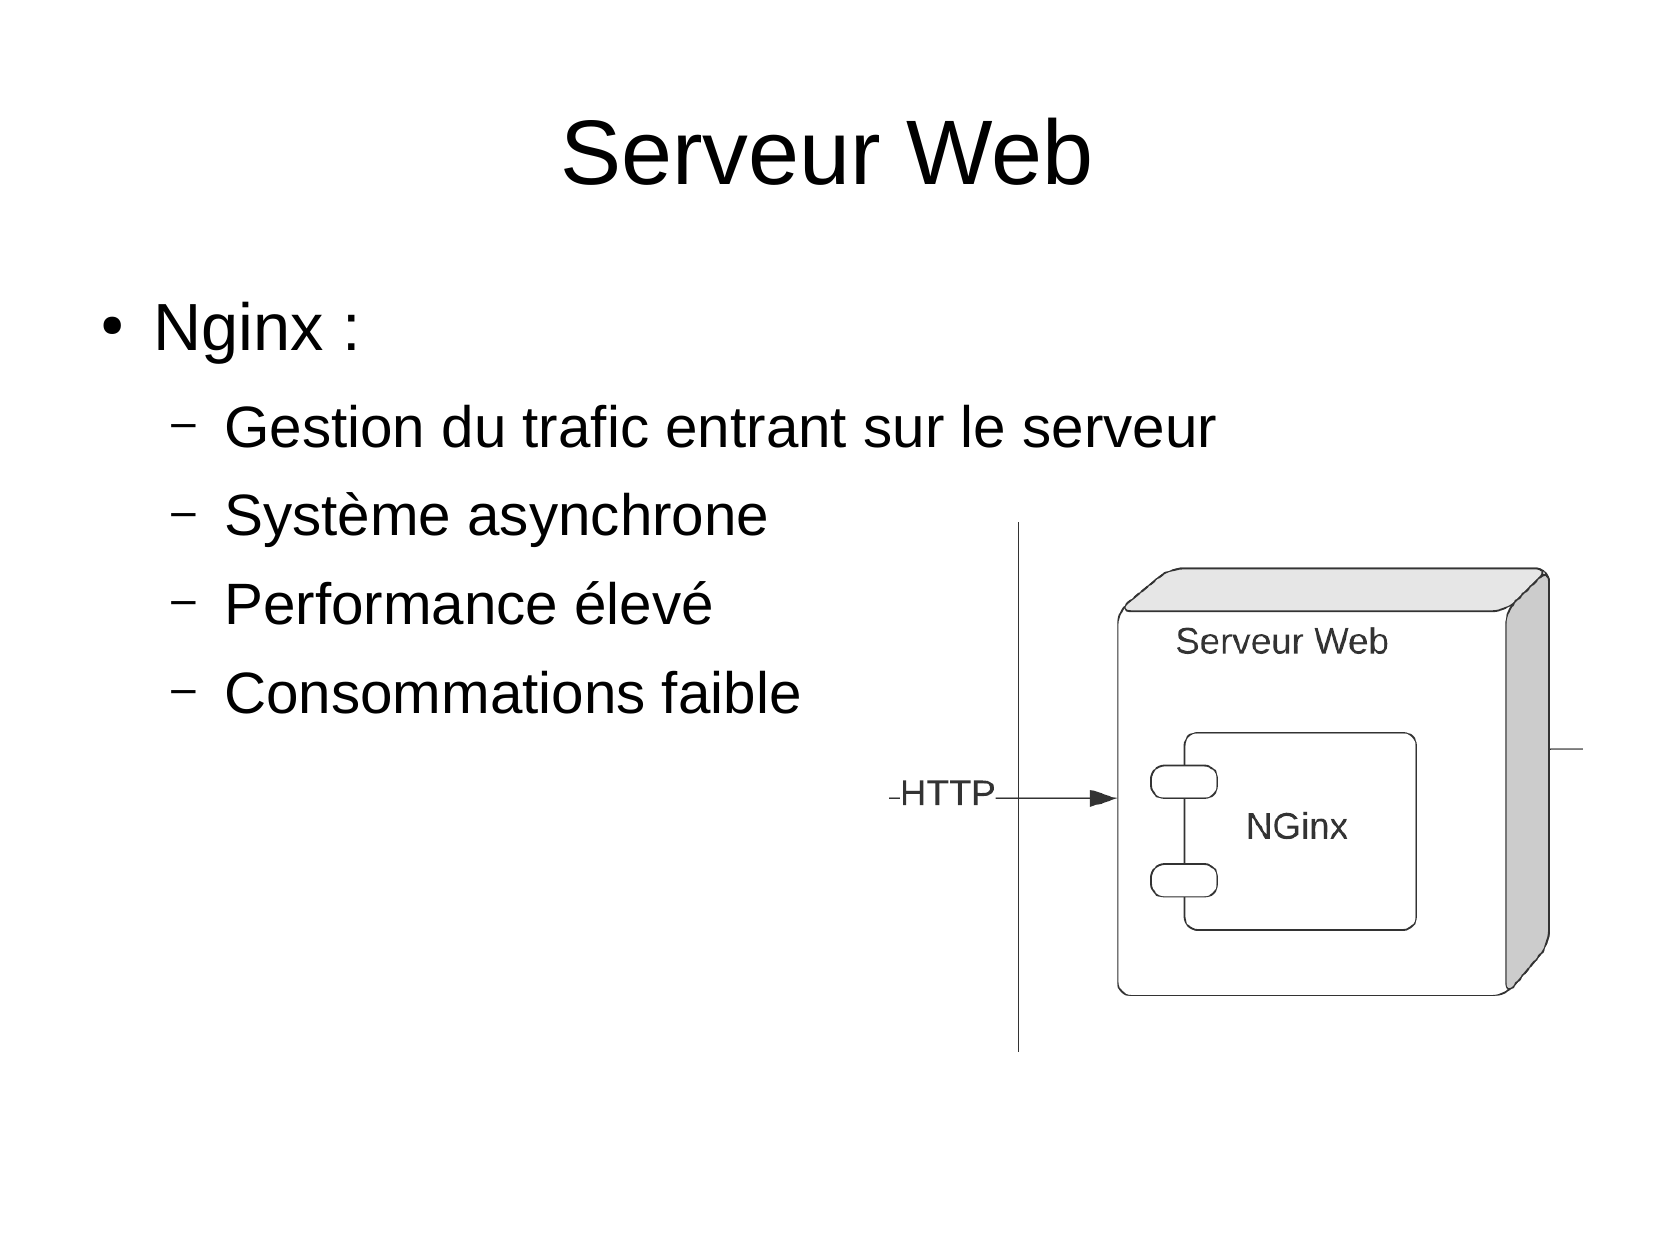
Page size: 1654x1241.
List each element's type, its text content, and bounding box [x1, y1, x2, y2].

title Serveur Web [82, 49, 1571, 257]
picture [889, 522, 1583, 1052]
list Nginx : Gestion du trafic entrant sur le serveur Système asynchrone Performance élevé Consommations faible [82, 290, 1571, 1109]
